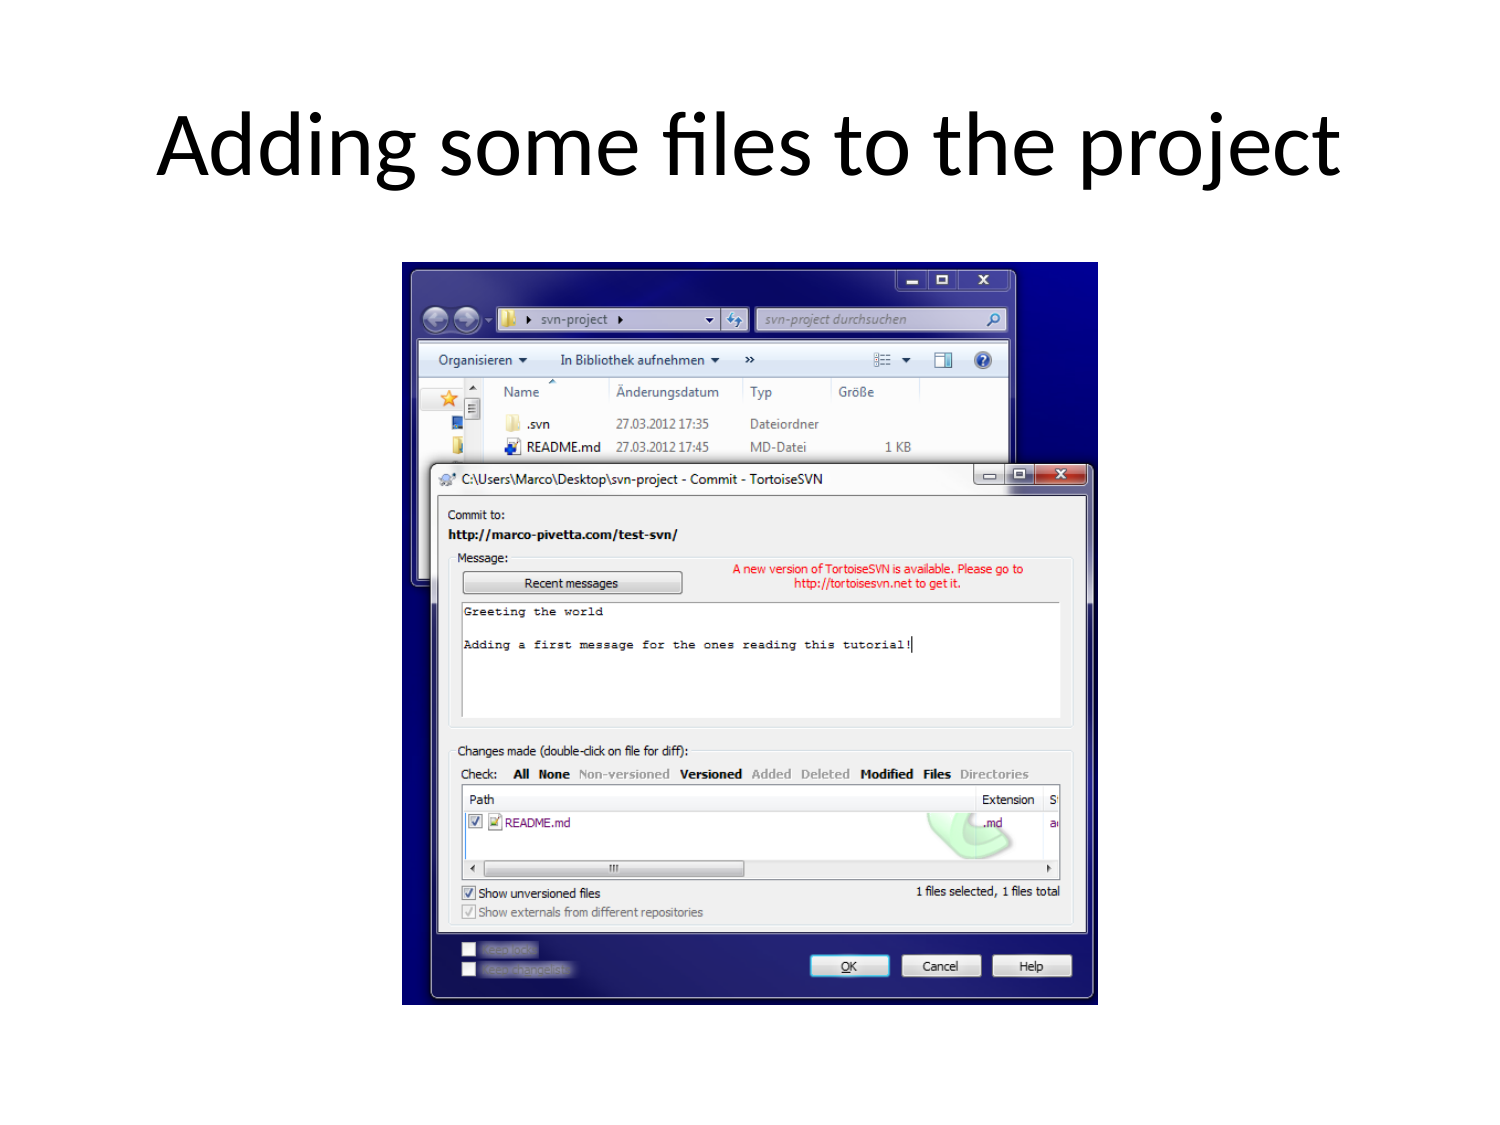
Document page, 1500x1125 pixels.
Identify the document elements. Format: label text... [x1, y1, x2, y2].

picture [402, 262, 1098, 1005]
title Adding some files to the project [75, 45, 1426, 233]
